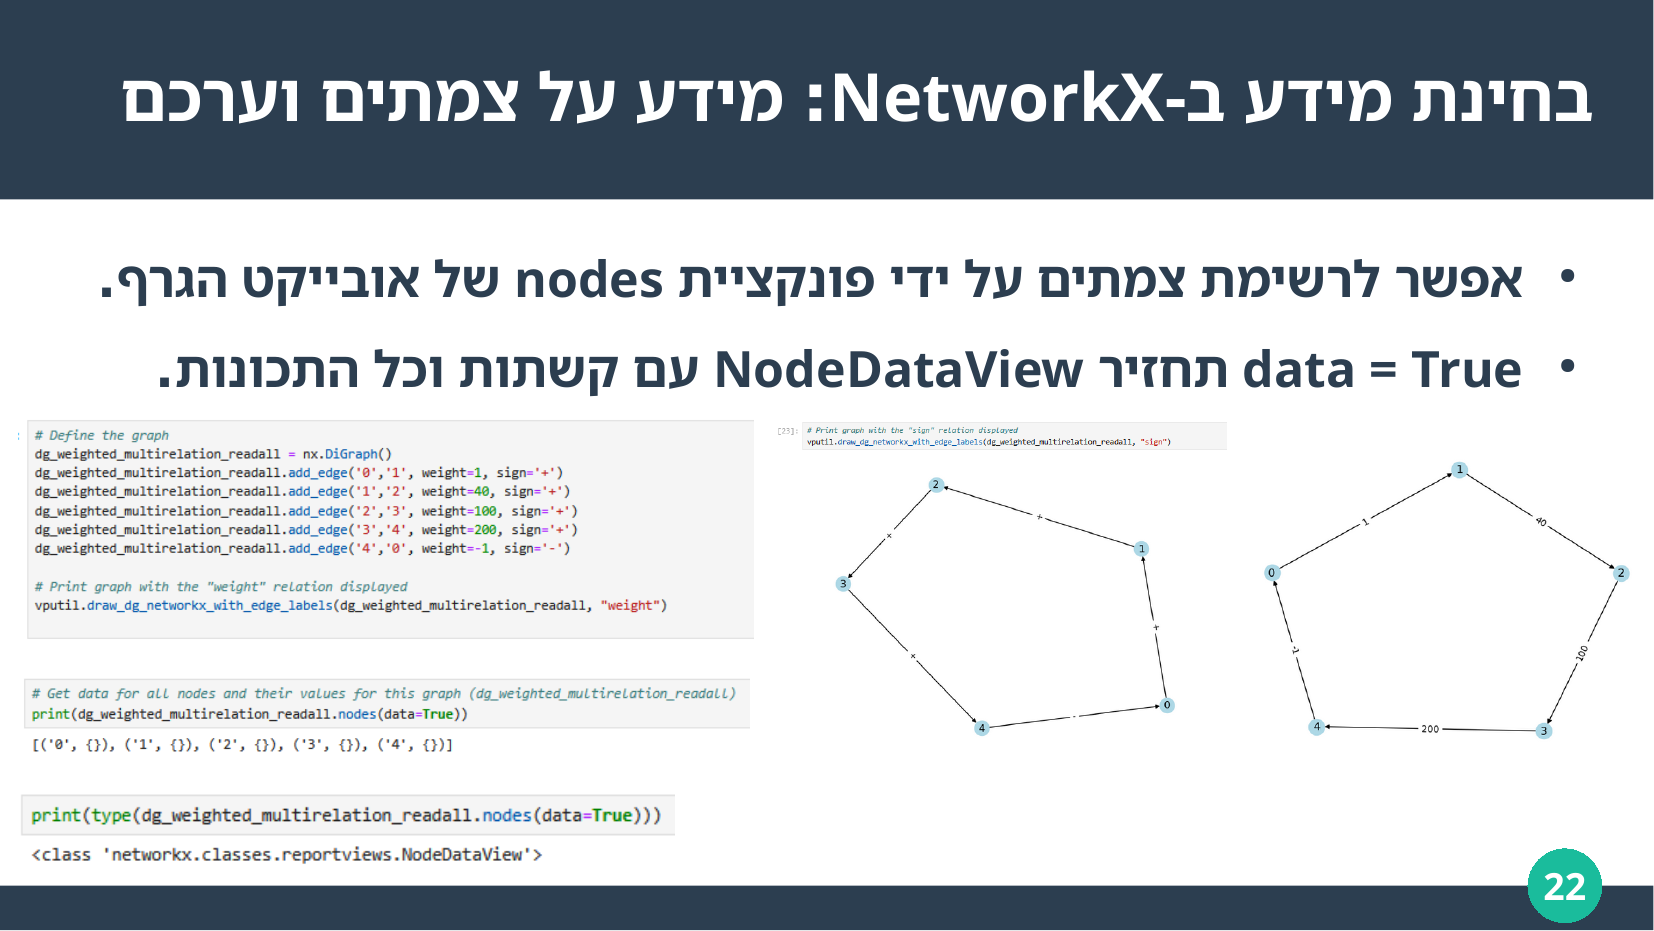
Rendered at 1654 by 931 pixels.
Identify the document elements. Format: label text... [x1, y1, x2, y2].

picture [768, 412, 1227, 750]
picture [18, 412, 754, 646]
picture [17, 668, 750, 760]
picture [1237, 446, 1640, 750]
picture [12, 787, 675, 875]
title בחינת מידע ב-NetworkX: מידע על צמתים וערכם [58, 36, 1595, 155]
list אפשר לרשימת צמתים על ידי פונקציית nodes של אובייקט הגרף. data = True תחזיר NodeDataView עם קשתות וכל התכונות. [58, 243, 1595, 864]
